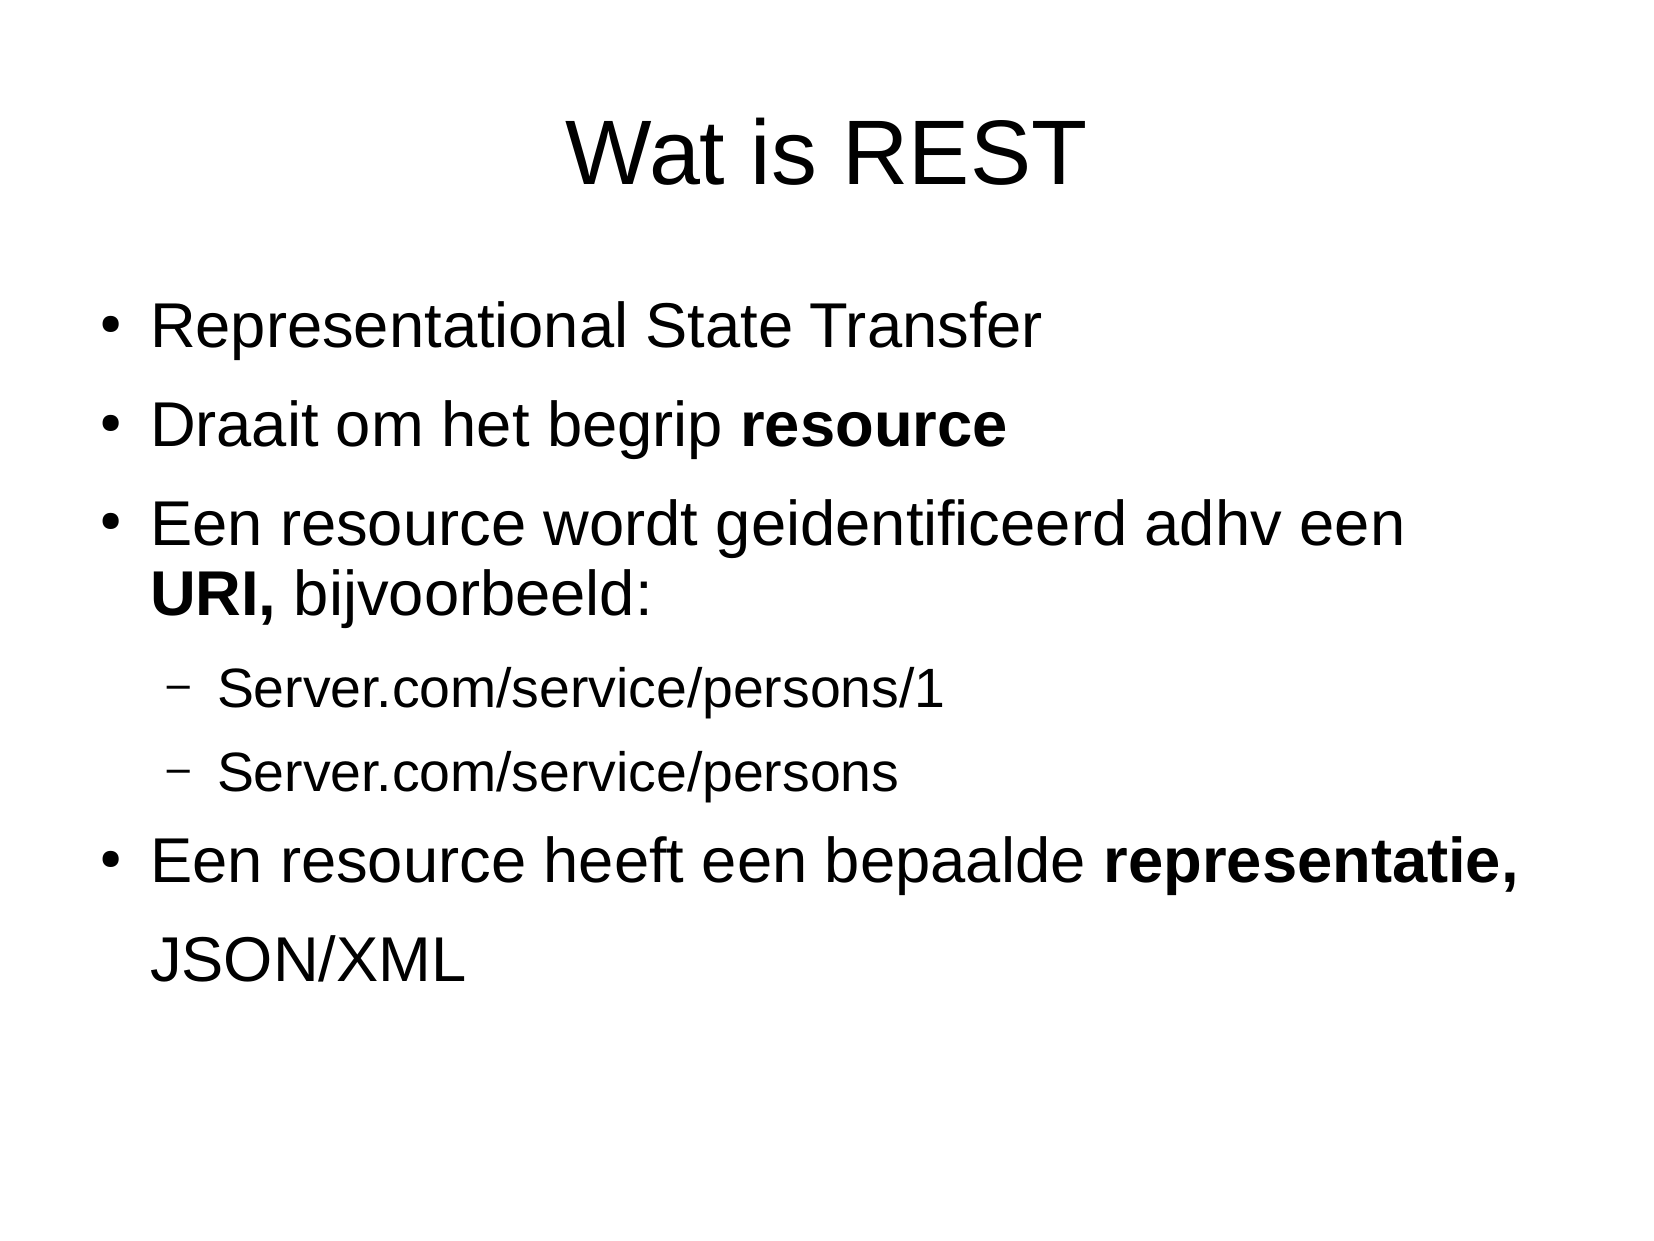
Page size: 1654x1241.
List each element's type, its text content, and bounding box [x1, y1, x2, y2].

title Wat is REST [82, 49, 1571, 257]
list Representational State Transfer Draait om het begrip resource Een resource wordt geidentificeerd adhv een URI, bijvoorbeeld: Server.com/service/persons/1 Server.com/service/persons Een resource heeft een bepaalde representatie, JSON/XML [82, 290, 1538, 1010]
